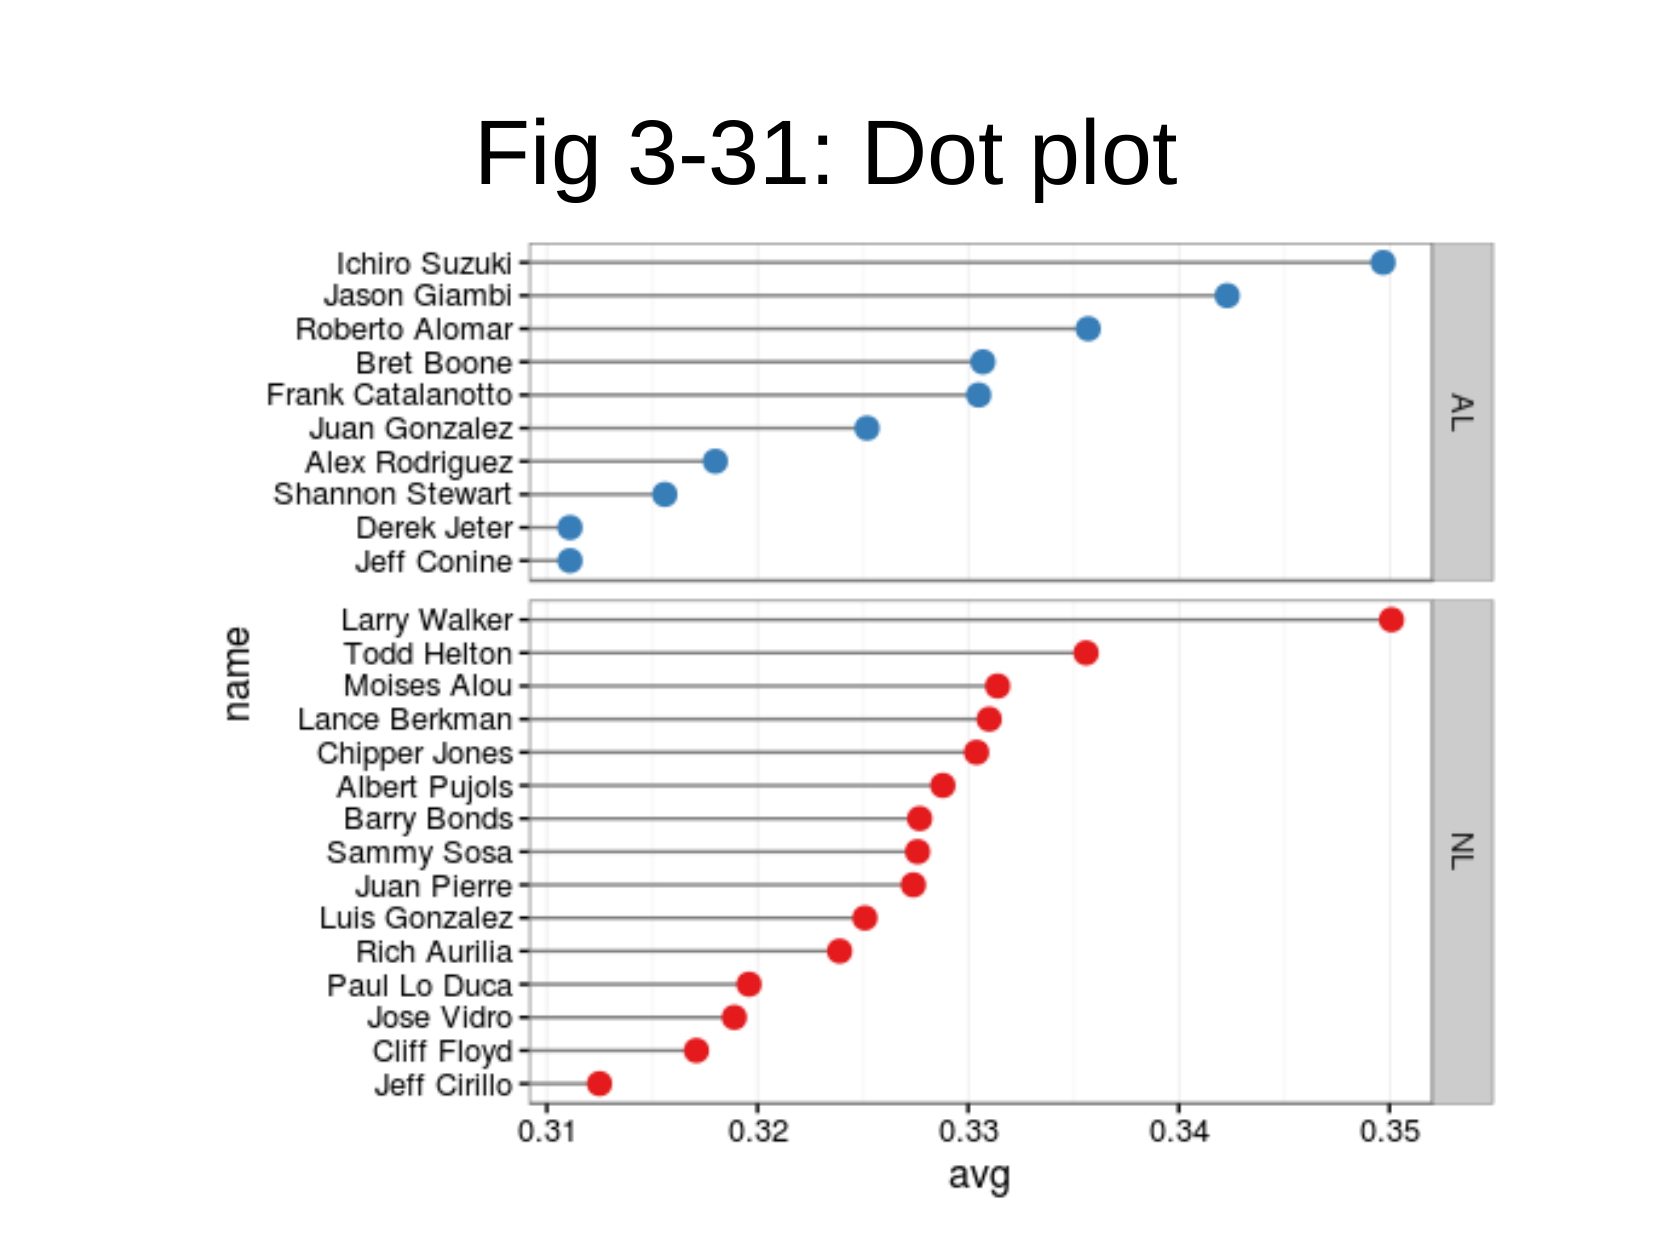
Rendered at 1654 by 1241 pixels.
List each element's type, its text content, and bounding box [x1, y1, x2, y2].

picture [194, 224, 1513, 1215]
title Fig 3-31: Dot plot [82, 49, 1571, 257]
